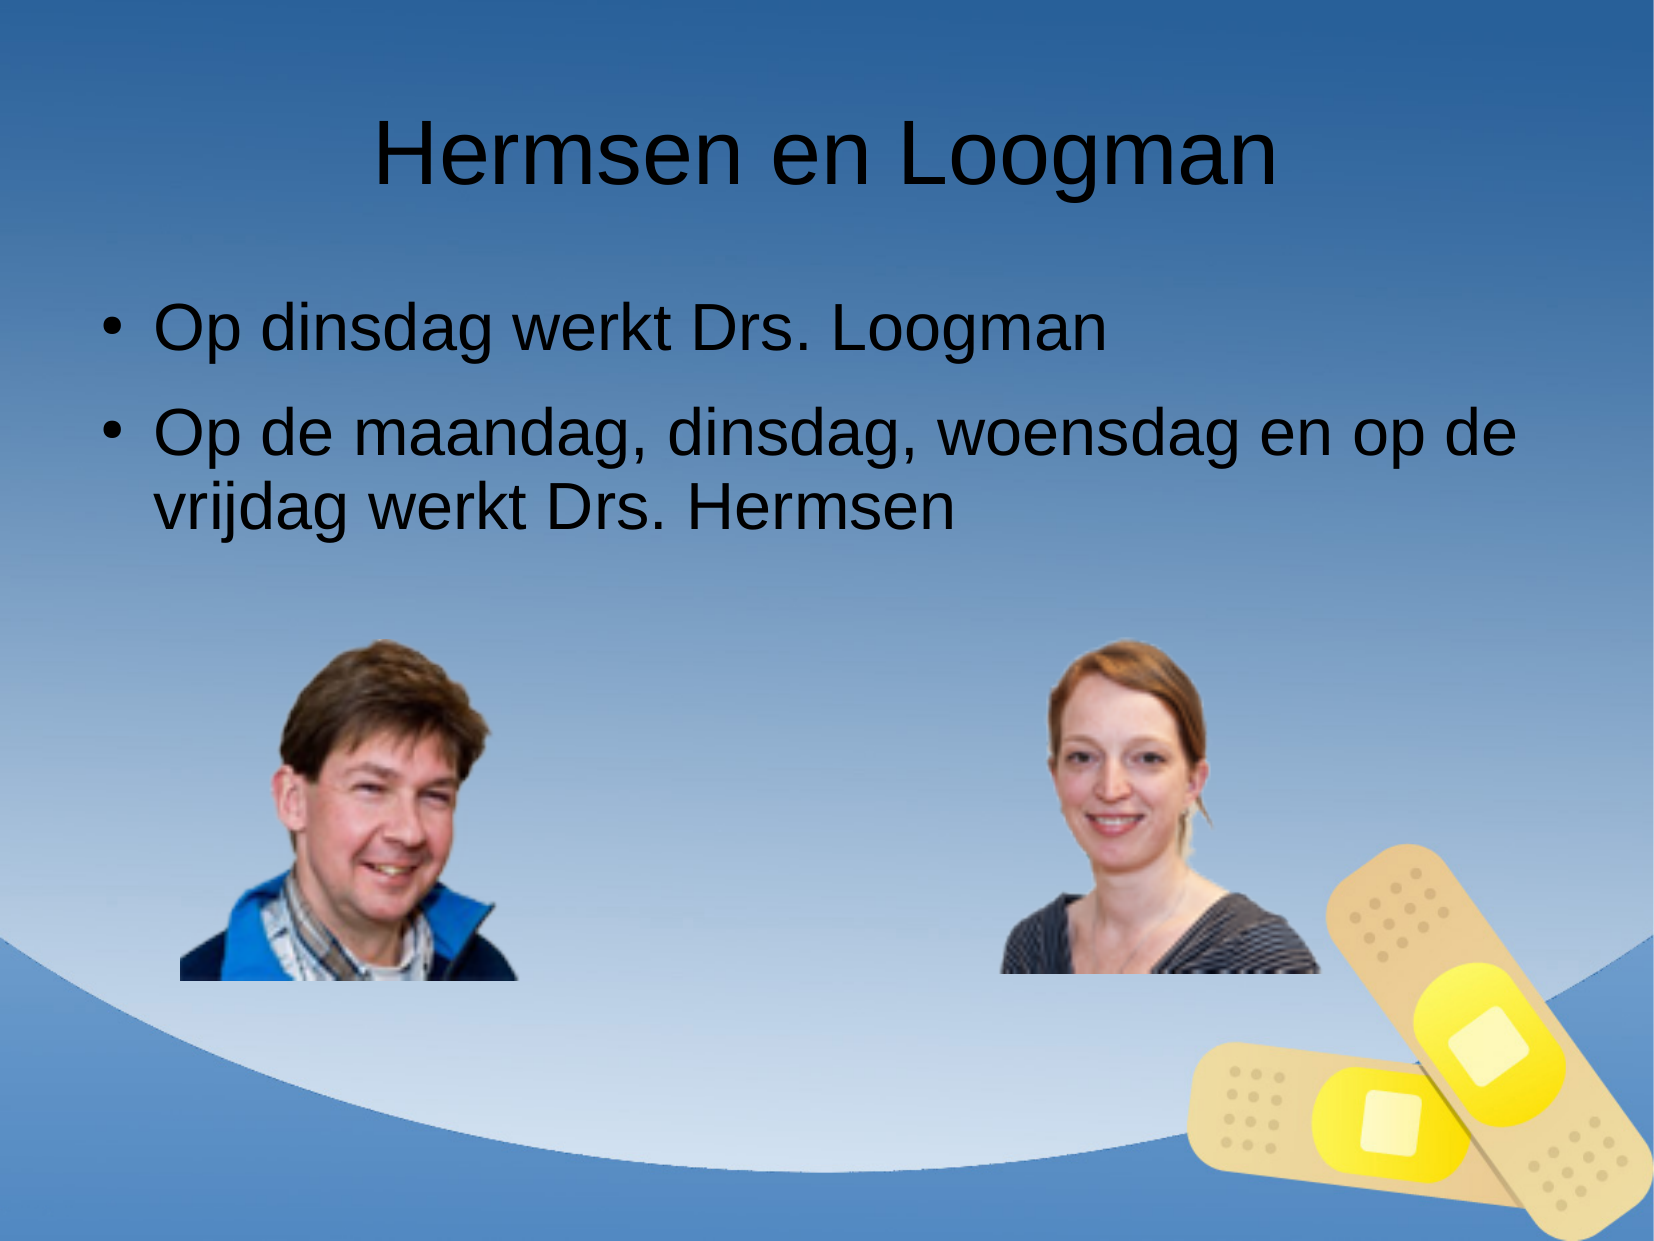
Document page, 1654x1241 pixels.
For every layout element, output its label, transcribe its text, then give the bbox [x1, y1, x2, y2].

title Hermsen en Loogman [82, 49, 1571, 257]
list Op dinsdag werkt Drs. Loogman Op de maandag, dinsdag, woensdag en op de vrijdag werkt Drs. Hermsen [82, 290, 1571, 1010]
picture [0, 0, 1654, 1241]
